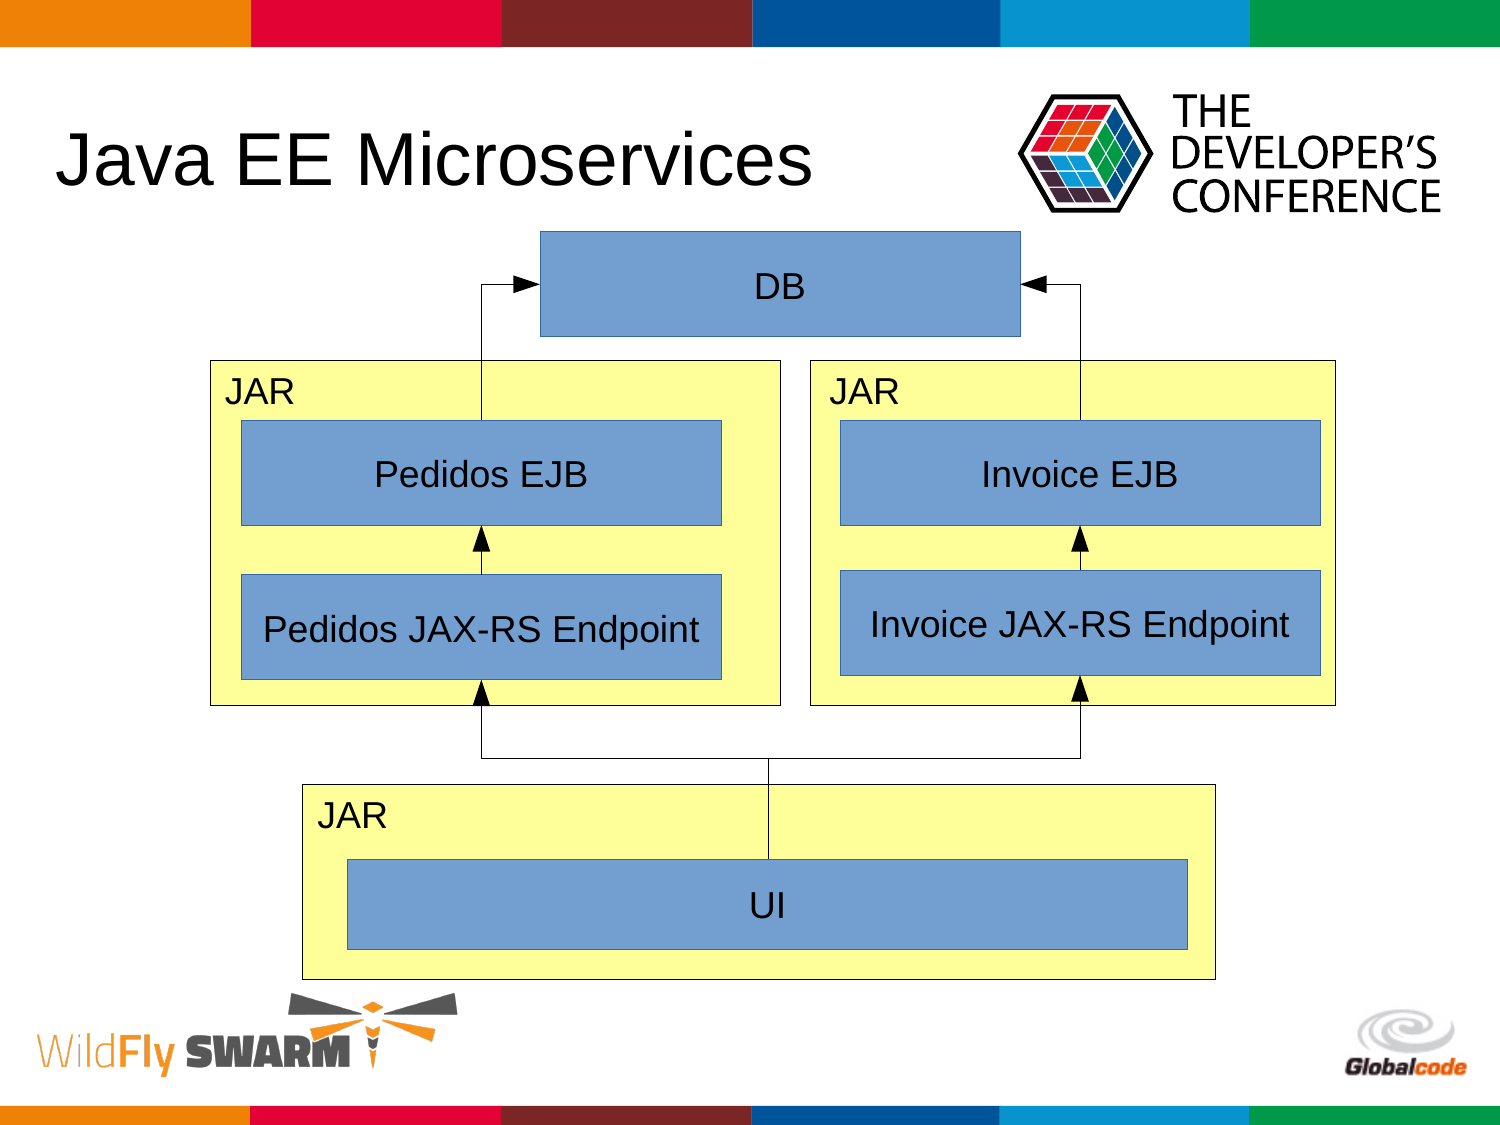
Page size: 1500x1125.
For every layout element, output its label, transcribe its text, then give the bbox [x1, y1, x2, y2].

text_box [916, 360, 1080, 420]
text_box UI [347, 859, 1188, 950]
text_box [311, 360, 481, 420]
text_box DB [540, 231, 1021, 337]
text_box [1081, 360, 1336, 706]
text_box [210, 421, 481, 706]
text_box JAR [302, 784, 404, 844]
title Java EE Microservices [41, 79, 975, 232]
text_box [302, 784, 1216, 980]
text_box JAR [814, 360, 916, 421]
text_box Invoice EJB [840, 420, 1321, 526]
picture [28, 974, 466, 1095]
text_box [482, 360, 781, 706]
text_box JAR [210, 360, 311, 421]
text_box Pedidos JAX-RS Endpoint [241, 574, 722, 680]
text_box [810, 360, 1080, 706]
text_box Invoice JAX-RS Endpoint [840, 570, 1321, 676]
text_box Pedidos EJB [241, 420, 722, 526]
picture [1328, 964, 1486, 1105]
